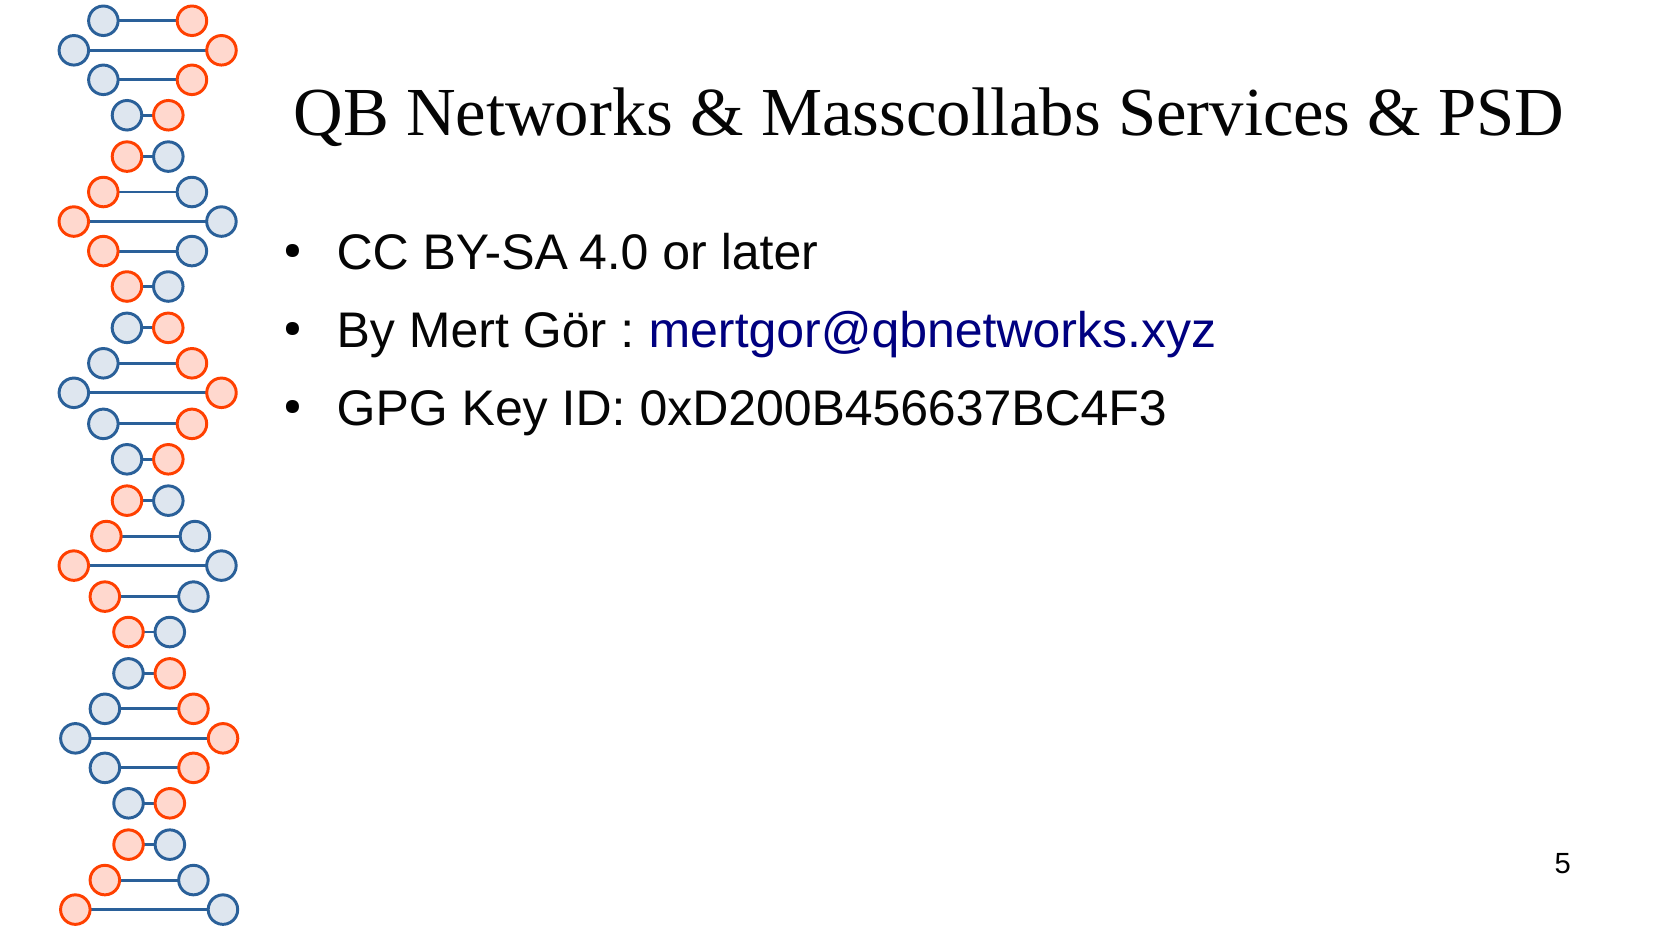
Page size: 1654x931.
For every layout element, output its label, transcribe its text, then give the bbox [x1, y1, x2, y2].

list CC BY-SA 4.0 or later By Mert Gör : mertgor@qbnetworks.xyz GPG Key ID: 0xD200B456637BC4F3 [265, 224, 1595, 764]
title QB Networks & Masscollabs Services & PSD [265, 35, 1595, 189]
